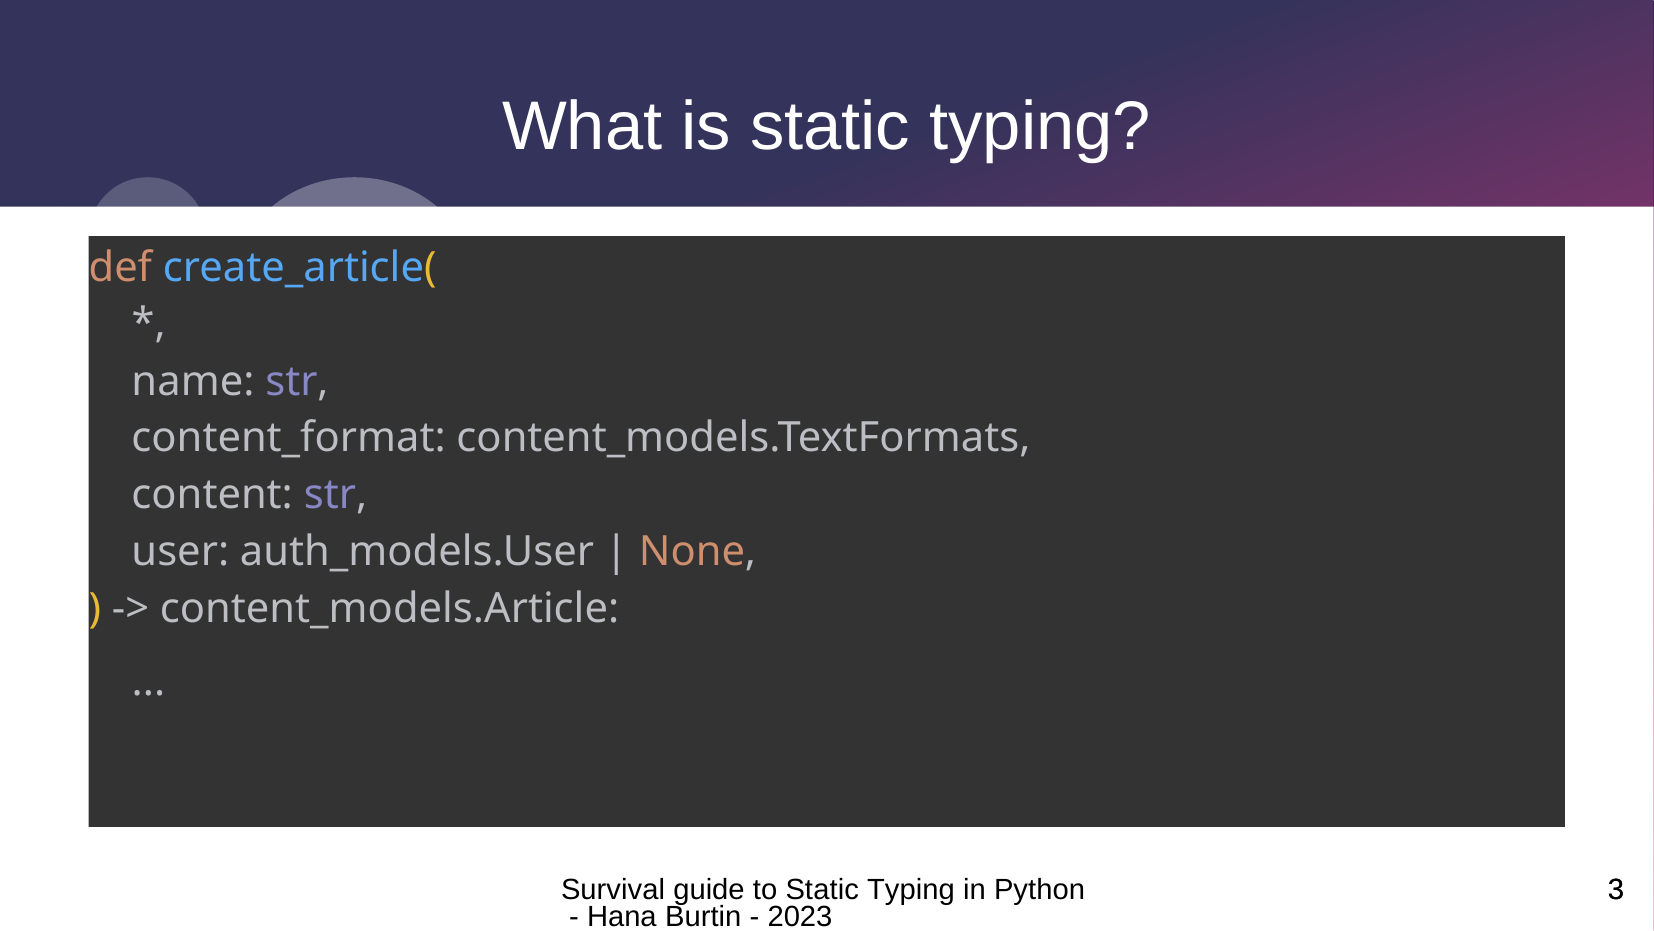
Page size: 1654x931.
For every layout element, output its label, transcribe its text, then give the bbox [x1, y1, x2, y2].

list def create_article( *, name: str, content_format: content_models.TextFormats, content: str, user: auth_models.User | None, ) -> content_models.Article: ... [88, 236, 1565, 827]
title What is static typing? [88, 44, 1565, 207]
